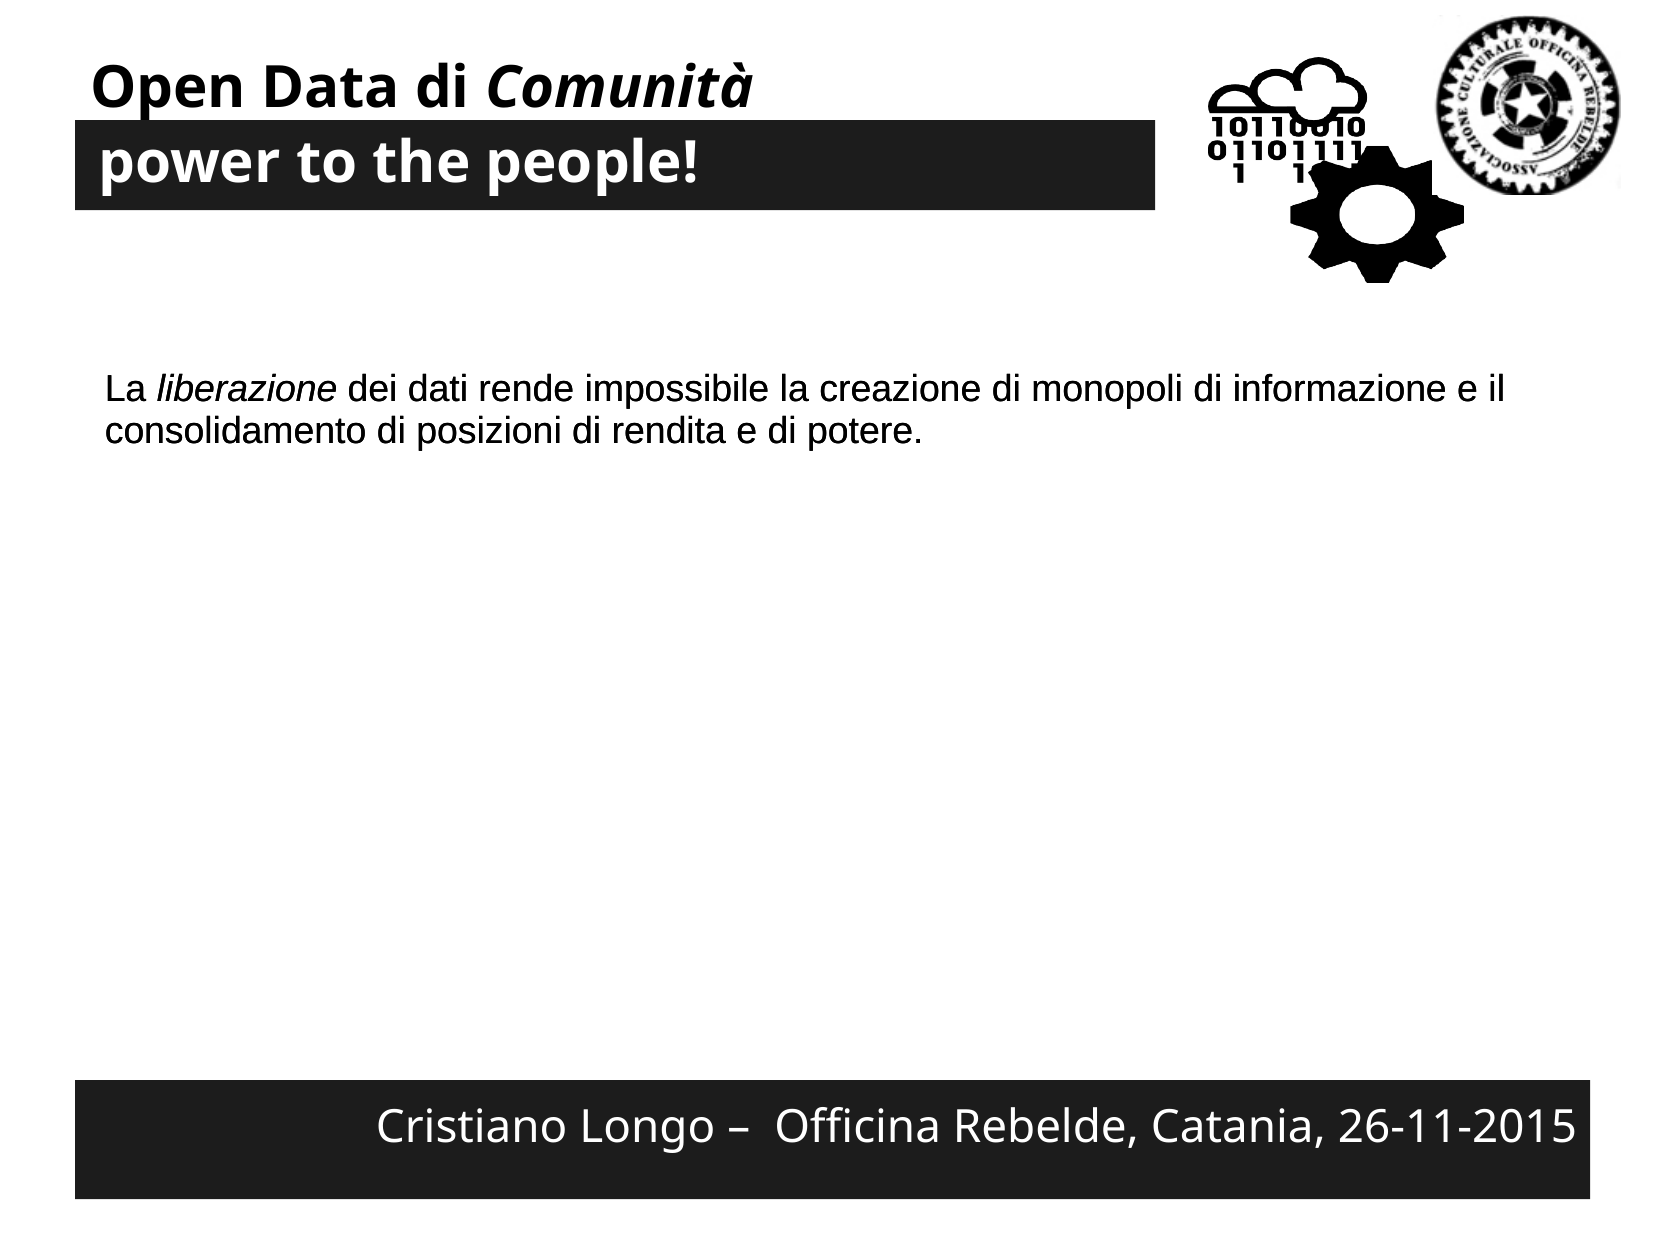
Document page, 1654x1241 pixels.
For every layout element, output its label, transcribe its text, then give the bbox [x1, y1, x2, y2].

list power to the people! [75, 120, 1156, 211]
list Cristiano Longo – Officina Rebelde, Catania, 26-11-2015 [75, 1080, 1591, 1200]
picture [1208, 15, 1621, 283]
text_box La liberazione dei dati rende impossibile la creazione di monopoli di informazione e il consolidamento di posizioni di rendita e di potere. [90, 360, 1546, 459]
list Open Data di Comunità [75, 45, 1325, 166]
